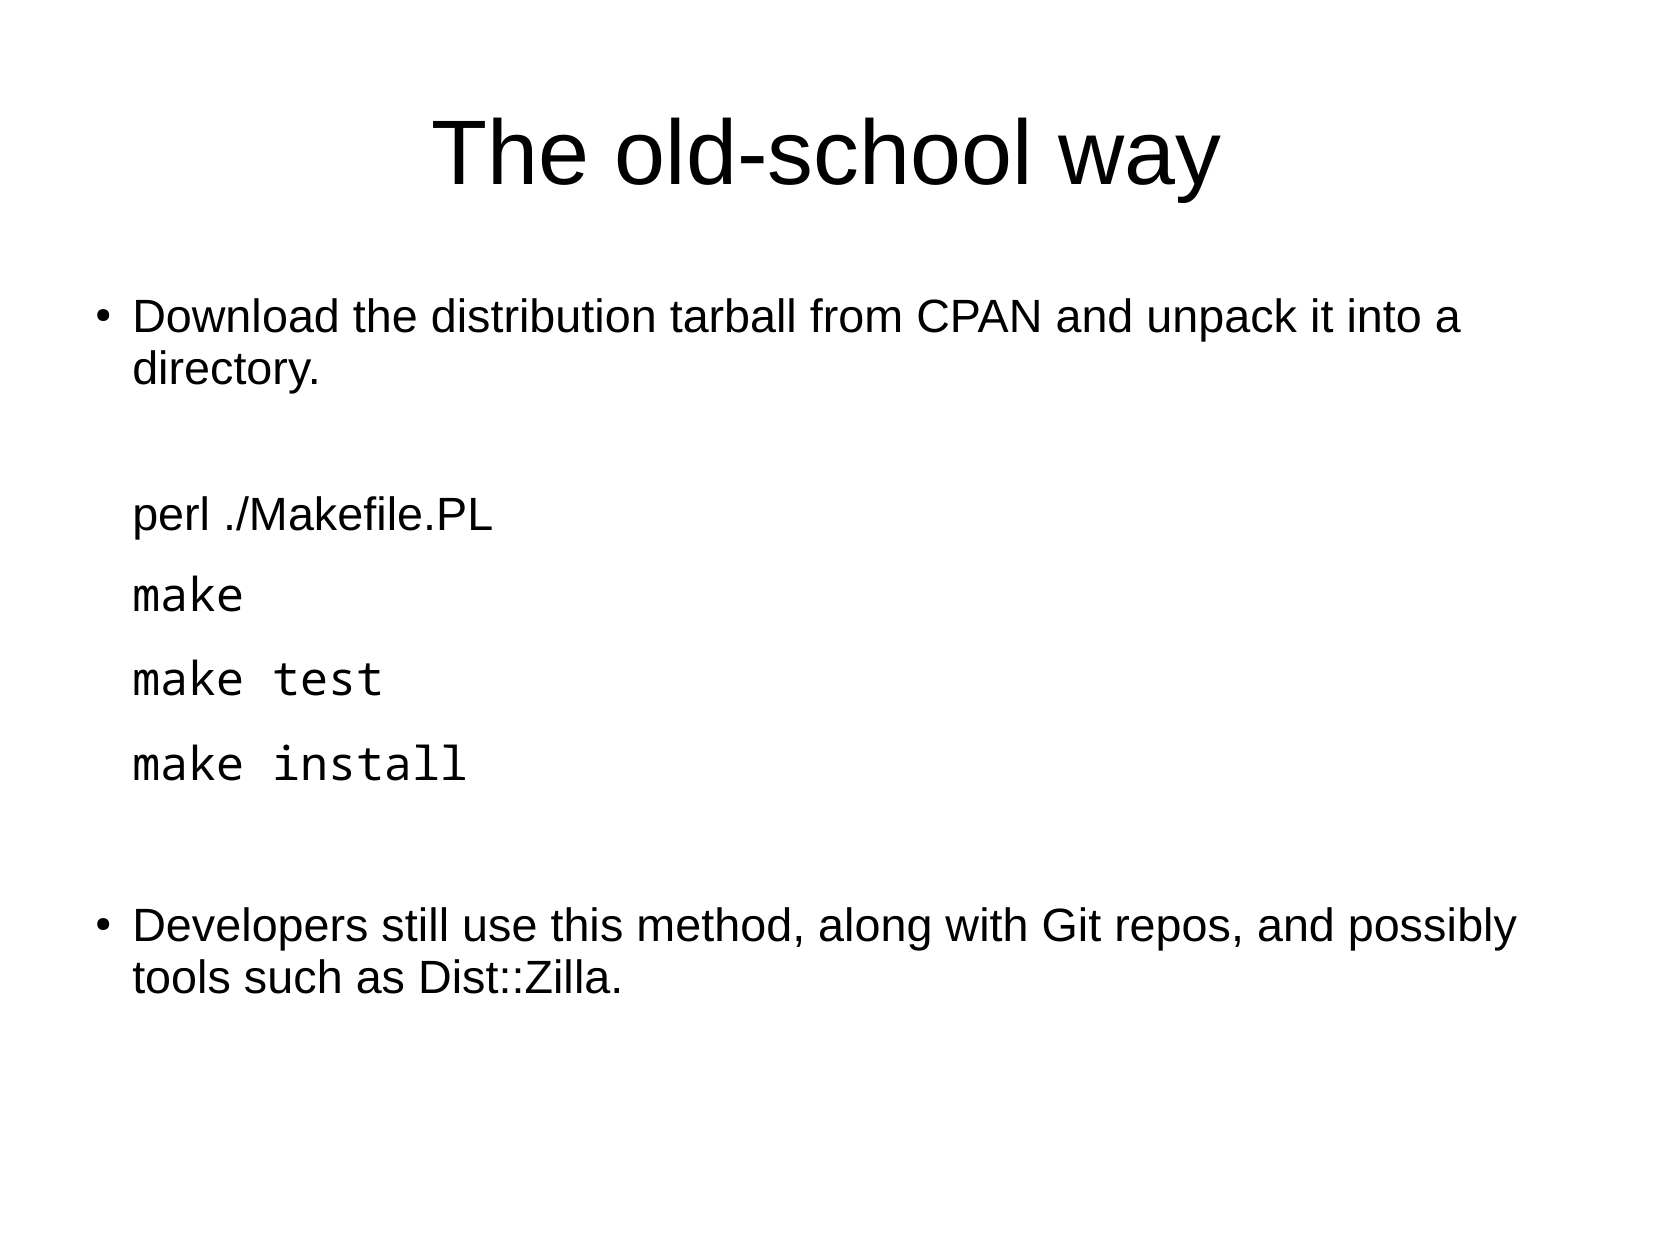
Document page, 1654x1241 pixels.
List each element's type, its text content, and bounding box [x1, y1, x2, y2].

title The old-school way [82, 49, 1571, 257]
list Download the distribution tarball from CPAN and unpack it into a directory. perl ./Makefile.PL make make test make install Developers still use this method, along with Git repos, and possibly tools such as Dist::Zilla. [82, 290, 1571, 1010]
